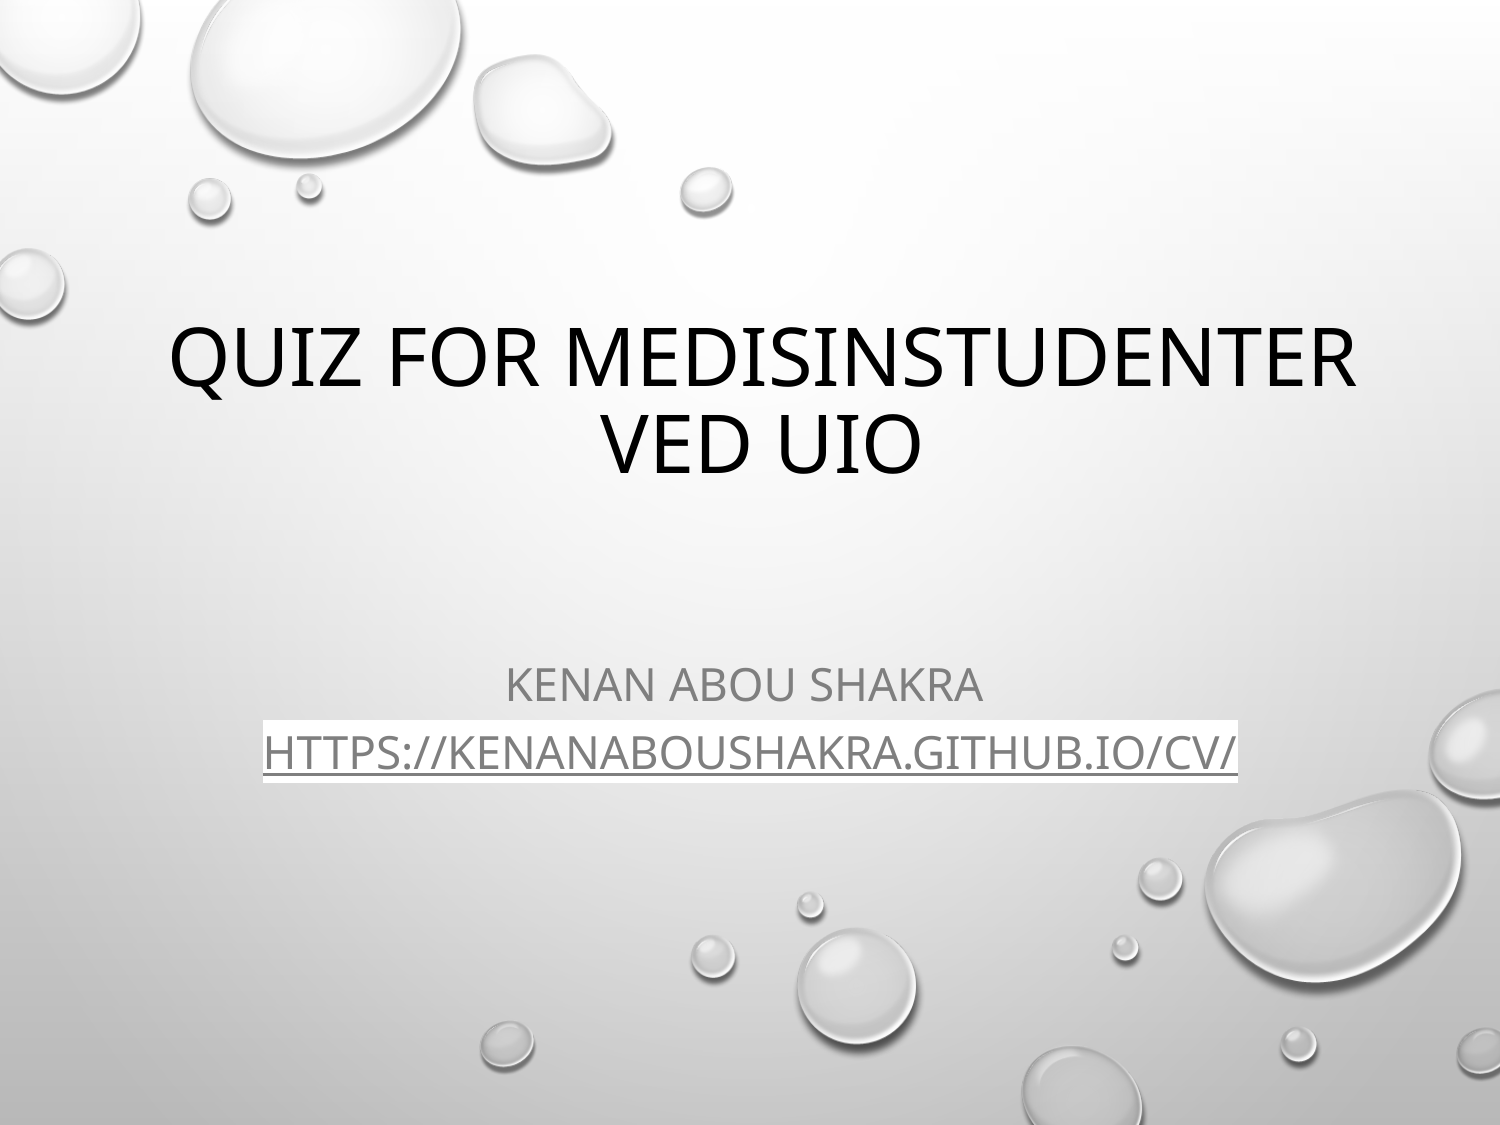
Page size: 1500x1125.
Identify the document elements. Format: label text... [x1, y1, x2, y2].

subtitle Kenan Abou Shakra https://kenanaboushakra.github.io/CV/ [215, 637, 1285, 863]
title Quiz for medisinstudenter ved UiO [125, 294, 1401, 499]
